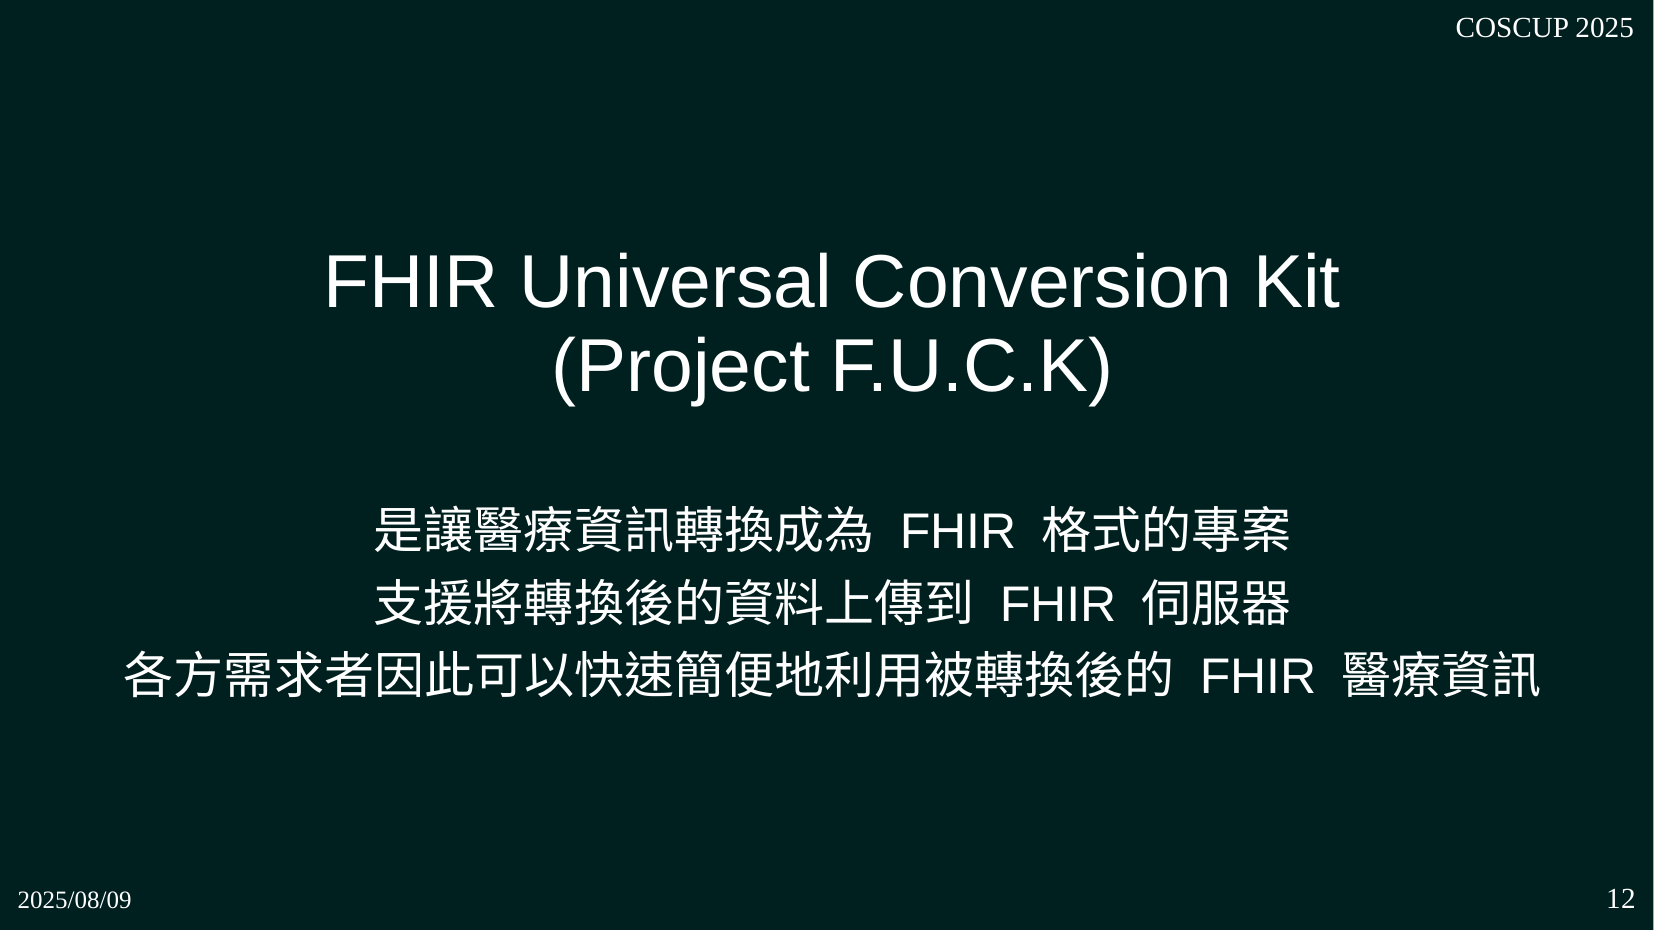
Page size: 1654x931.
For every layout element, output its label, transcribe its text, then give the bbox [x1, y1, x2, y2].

subtitle FHIR Universal Conversion Kit (Project F.U.C.K) 是讓醫療資訊轉換成為 FHIR 格式的專案 支援將轉換後的資料上傳到 FHIR 伺服器 各方需求者因此可以快速簡便地利用被轉換後的 FHIR 醫療資訊 [88, 113, 1577, 834]
